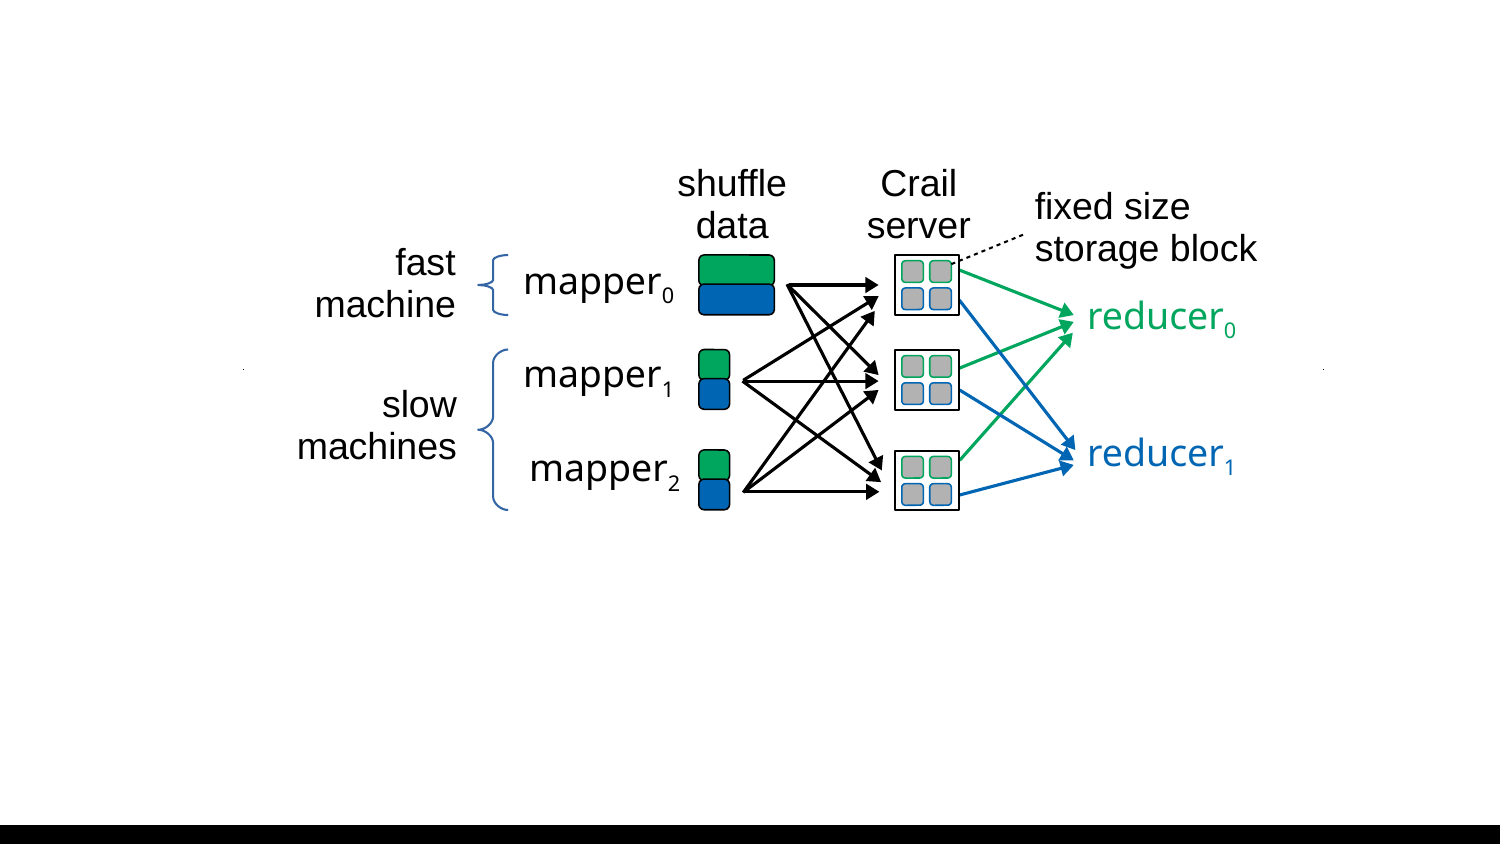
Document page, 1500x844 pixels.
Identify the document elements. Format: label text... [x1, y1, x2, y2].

text_box [929, 297, 952, 310]
text_box slow machines [282, 375, 472, 475]
text_box [698, 254, 775, 315]
text_box [901, 297, 924, 310]
text_box mapper2 [514, 429, 699, 494]
text_box [901, 382, 924, 405]
text_box fast machine [299, 233, 471, 333]
text_box [698, 349, 730, 410]
text_box [929, 483, 952, 506]
text_box reducer1 [1072, 413, 1257, 479]
text_box reducer0 [1072, 319, 1257, 342]
text_box [698, 449, 730, 510]
text_box [929, 355, 952, 378]
text_box [929, 382, 952, 405]
text_box shuffle data [662, 155, 813, 254]
text_box [929, 456, 952, 479]
text_box fixed size storage block [1020, 178, 1291, 319]
text_box mapper1 [508, 335, 693, 400]
text_box mapper0 [508, 241, 693, 307]
text_box Crail server [852, 155, 1003, 297]
text_box [901, 355, 924, 378]
text_box [901, 483, 924, 506]
text_box [901, 456, 924, 479]
